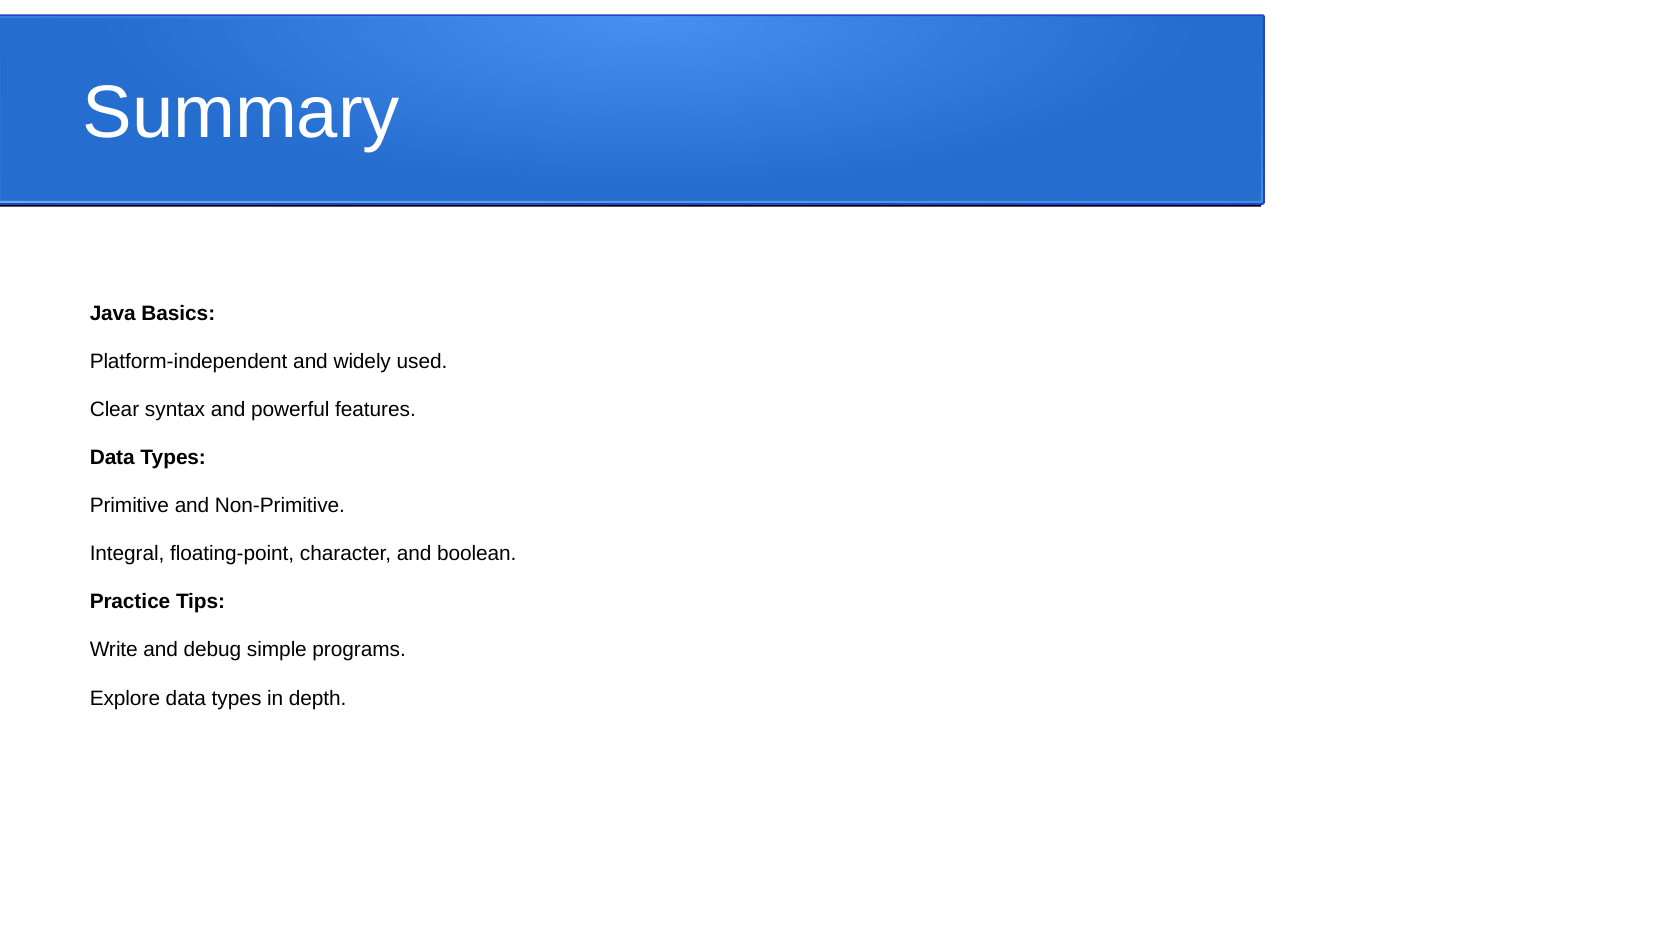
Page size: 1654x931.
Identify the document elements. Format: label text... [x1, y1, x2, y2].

title Summary [82, 35, 1235, 189]
text_box Java Basics: Platform-independent and widely used. Clear syntax and powerful features. Data Types: Primitive and Non-Primitive. Integral, floating-point, character, and boolean. Practice Tips: Write and debug simple programs. Explore data types in depth. [75, 294, 556, 781]
